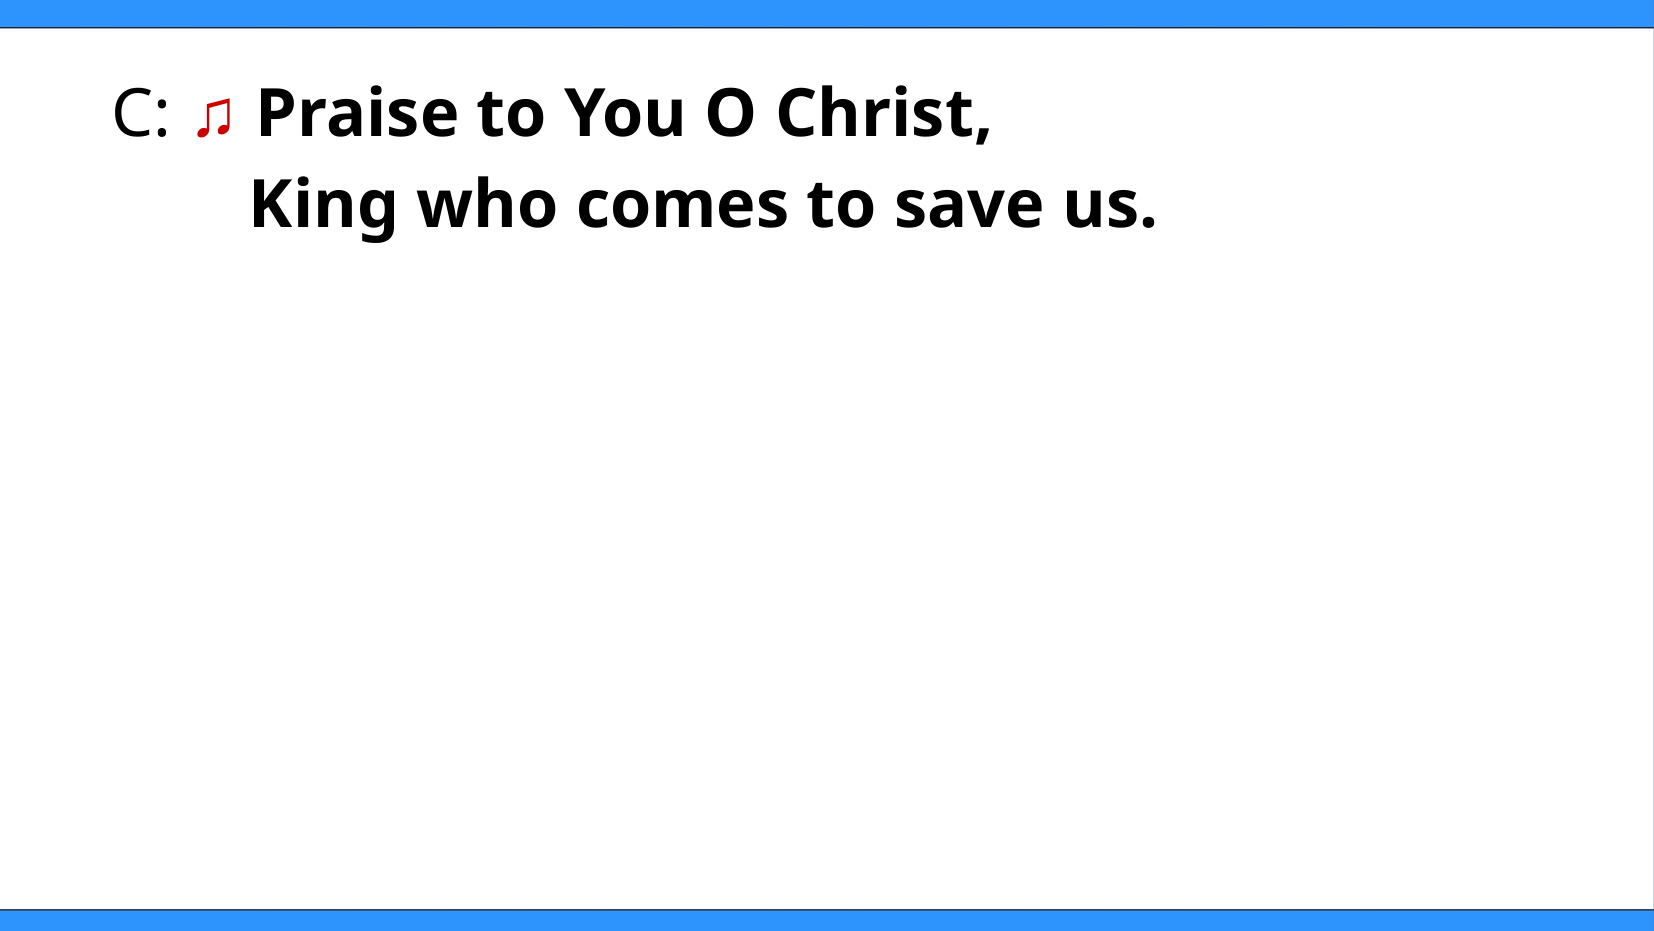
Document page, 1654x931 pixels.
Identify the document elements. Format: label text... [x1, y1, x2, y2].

picture [0, 0, 1654, 931]
text_box C: ♫ Praise to You O Christ, King who comes to save us. [94, 57, 1546, 271]
